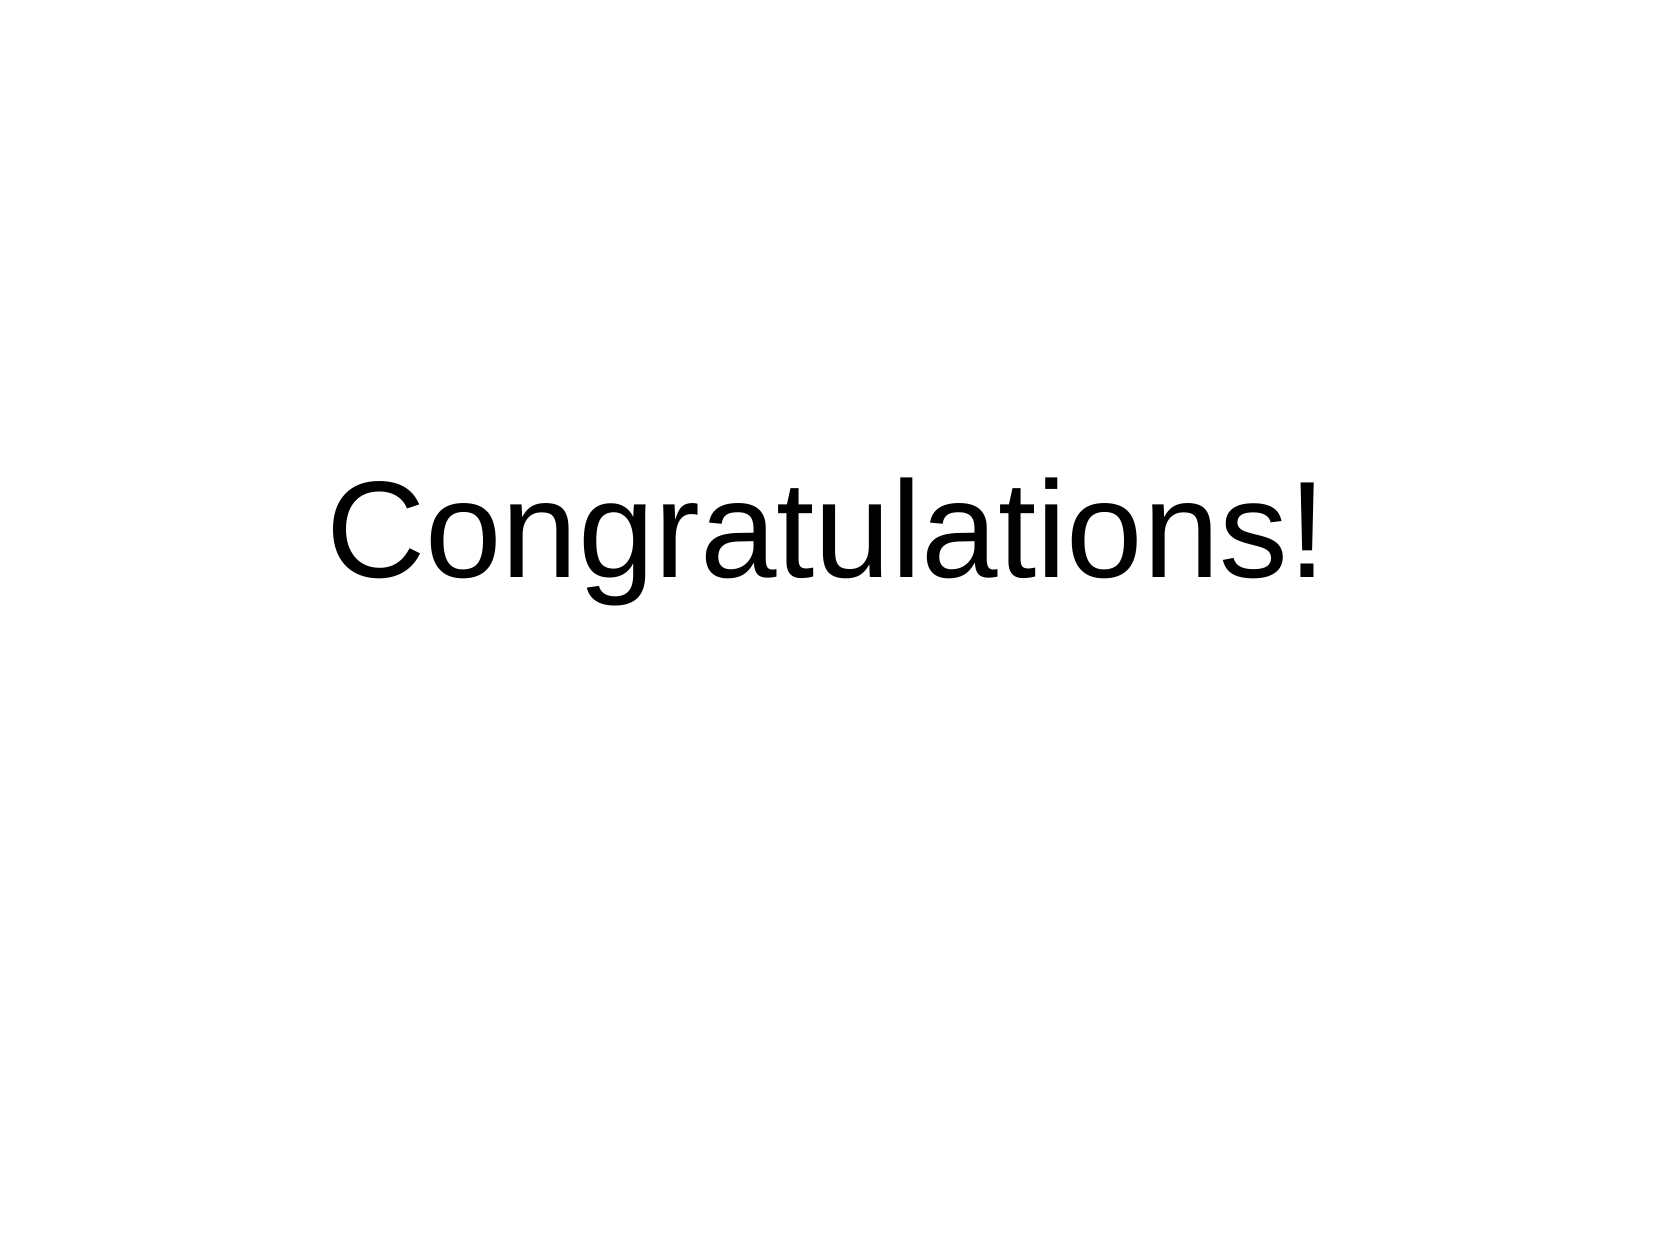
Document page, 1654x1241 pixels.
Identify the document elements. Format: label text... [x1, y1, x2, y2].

subtitle Congratulations! [82, 49, 1571, 1010]
